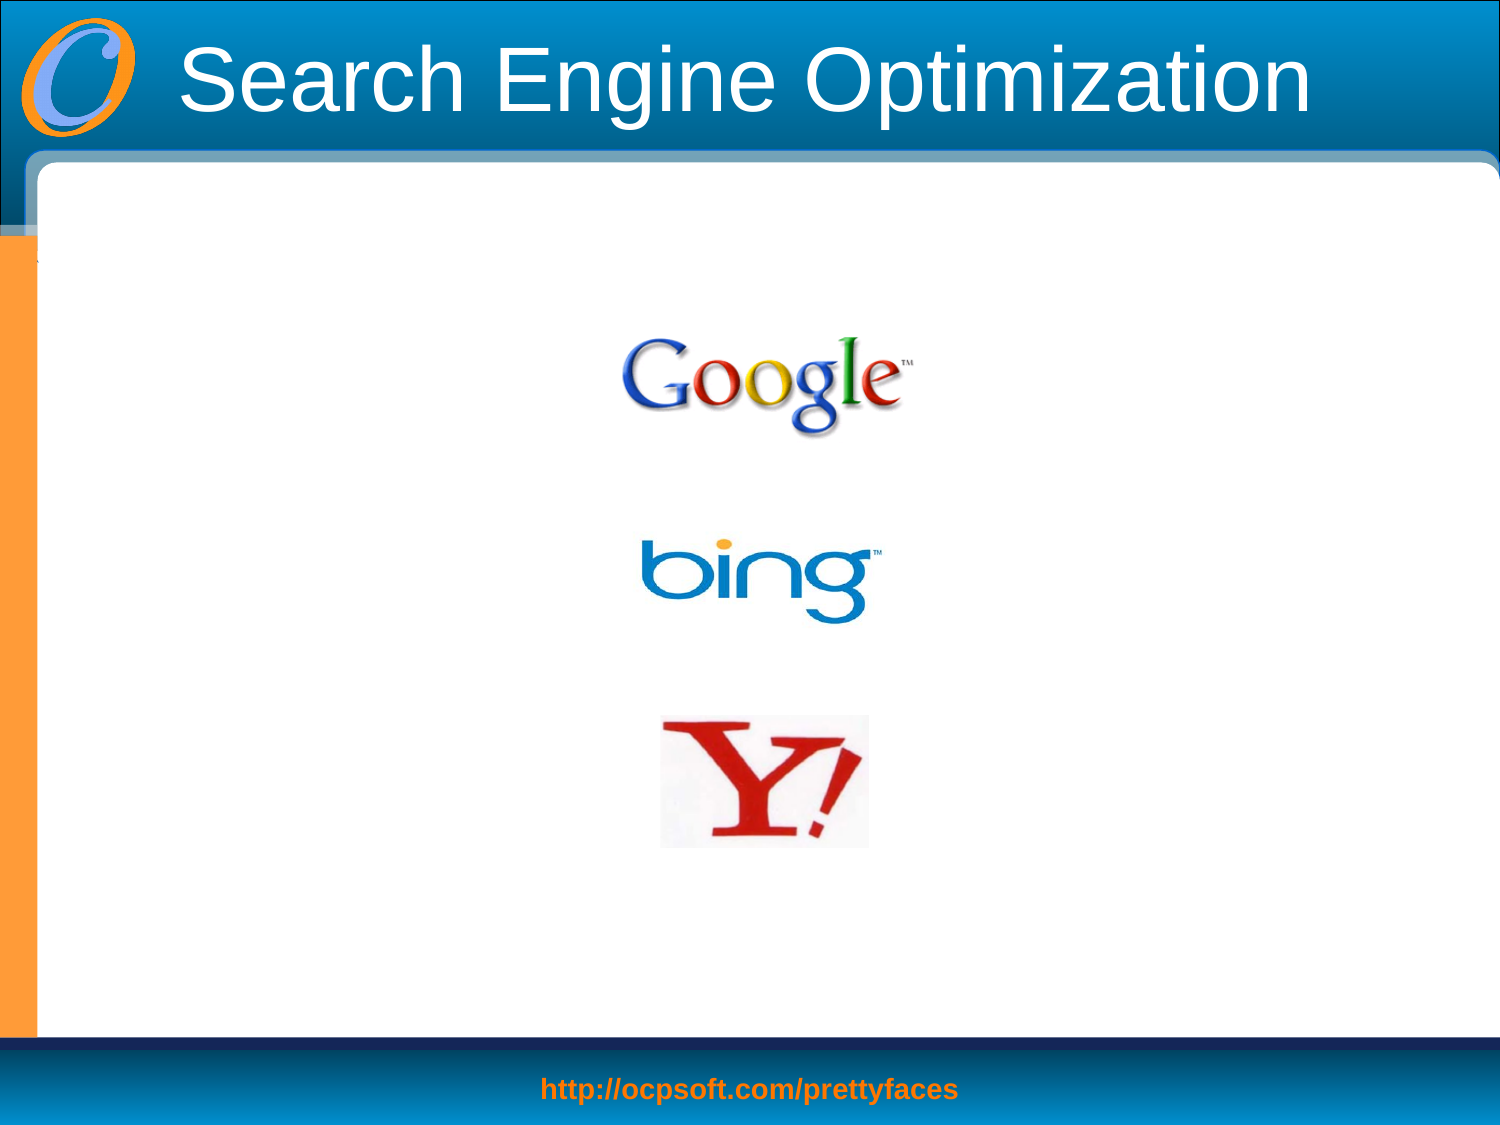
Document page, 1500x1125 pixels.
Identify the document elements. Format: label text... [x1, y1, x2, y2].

picture [22, 19, 135, 136]
picture [623, 516, 901, 638]
picture [617, 319, 919, 443]
picture [660, 715, 869, 848]
title Search Engine Optimization [162, 11, 1463, 139]
